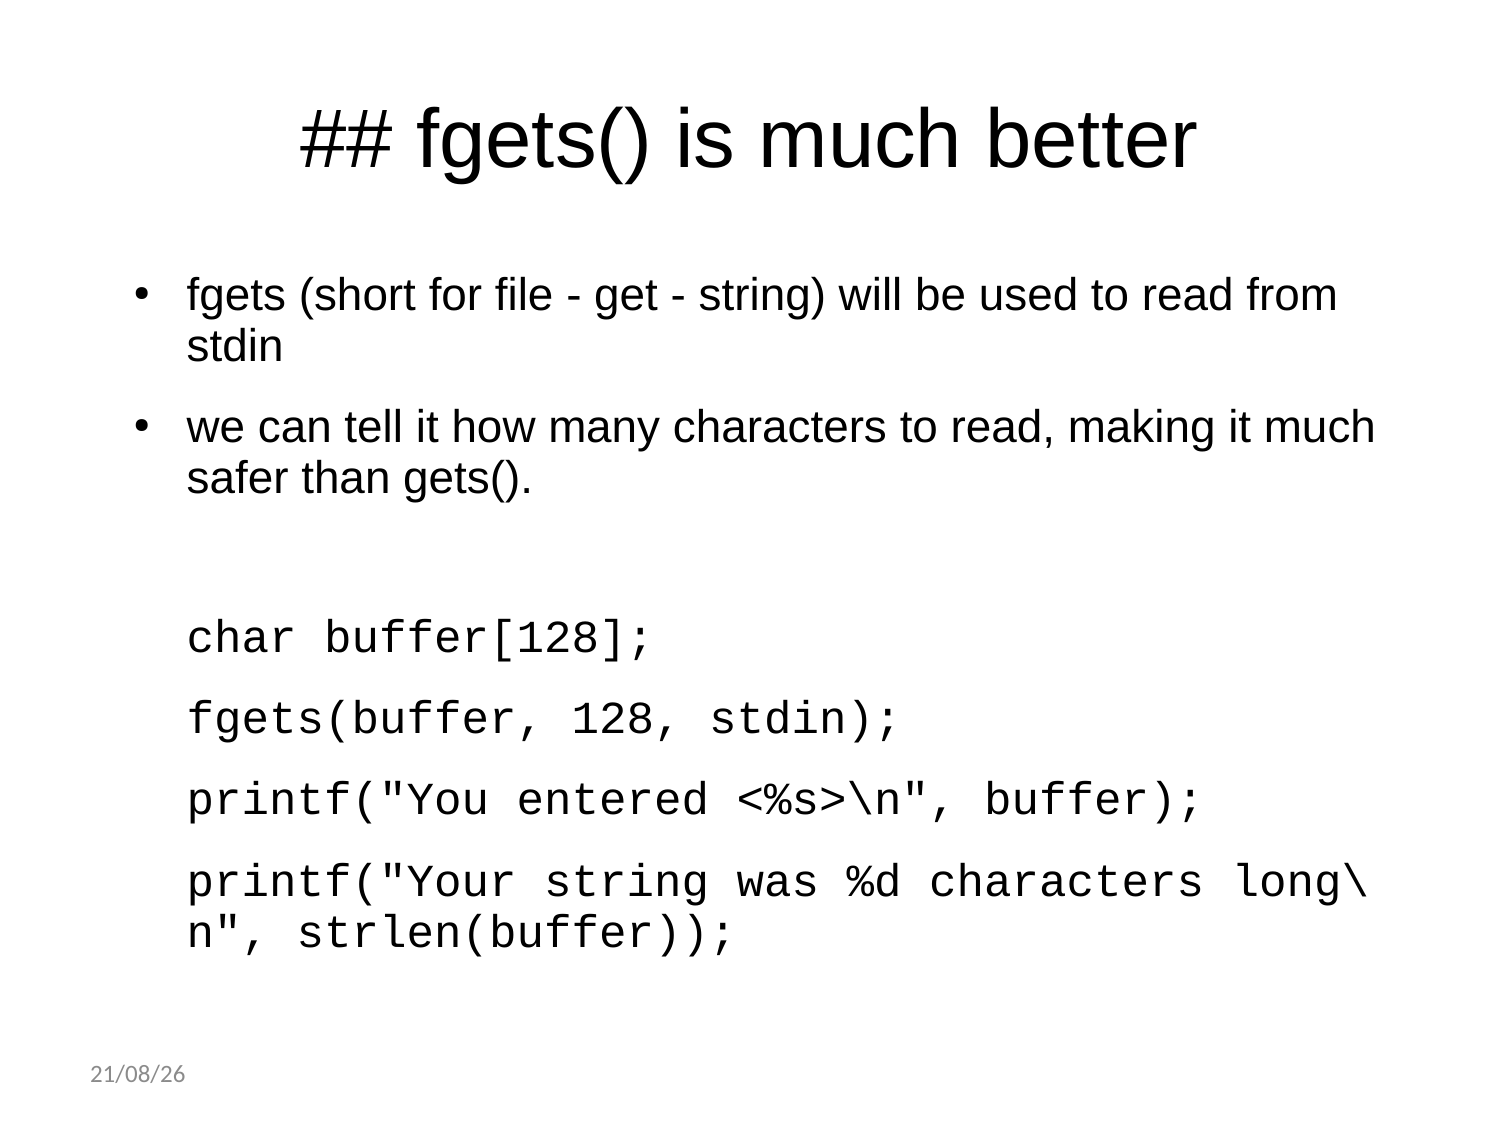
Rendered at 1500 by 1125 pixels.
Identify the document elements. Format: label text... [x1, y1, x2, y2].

list fgets (short for file - get - string) will be used to read from stdin we can tell it how many characters to read, making it much safer than gets(). char buffer[128]; fgets(buffer, 128, stdin); printf("You entered <%s>\n", buffer); printf("Your string was %d characters long\n", strlen(buffer)); [115, 268, 1436, 1061]
title ## fgets() is much better [75, 44, 1425, 233]
